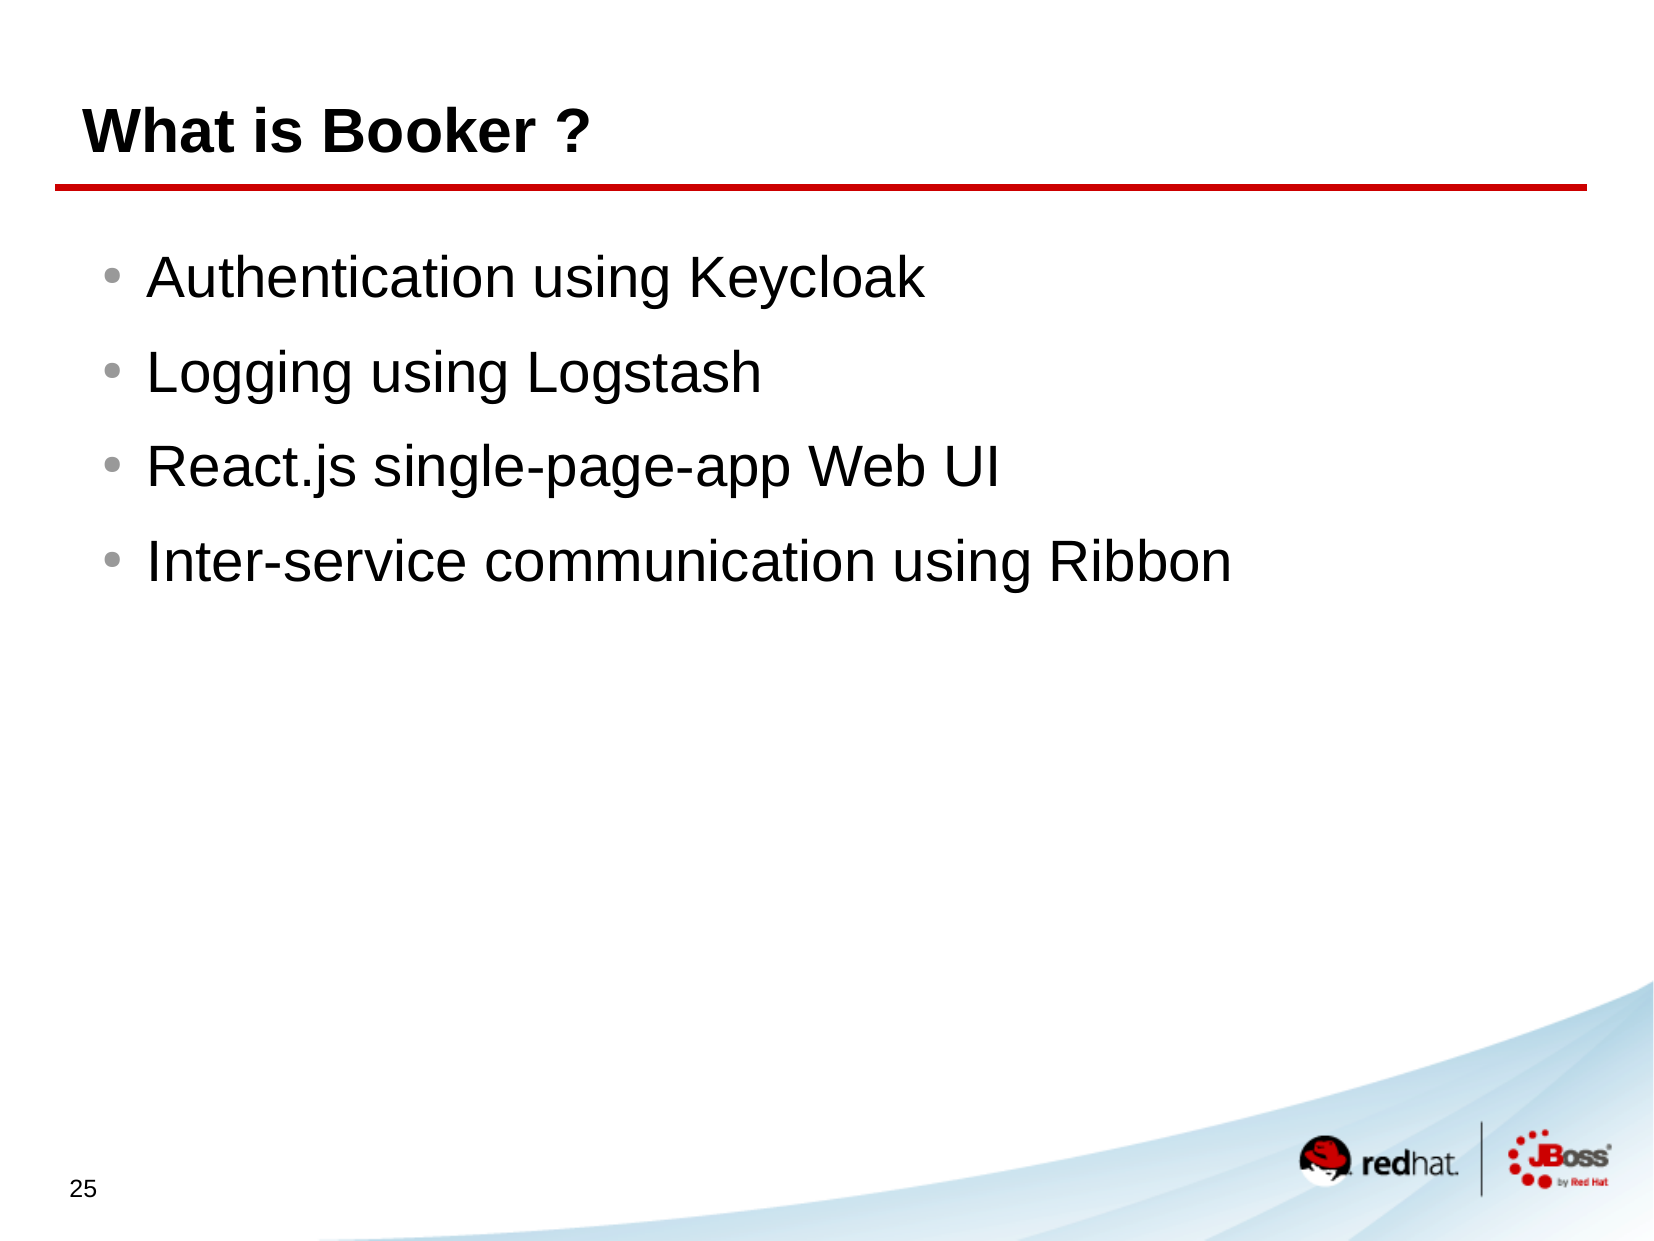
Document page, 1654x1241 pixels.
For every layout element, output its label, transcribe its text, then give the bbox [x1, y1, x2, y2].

picture [0, 0, 1654, 1241]
list Authentication using Keycloak Logging using Logstash React.js single-page-app Web UI Inter-service communication using Ribbon [86, 244, 1576, 1039]
title What is Booker ? [82, 37, 1571, 226]
